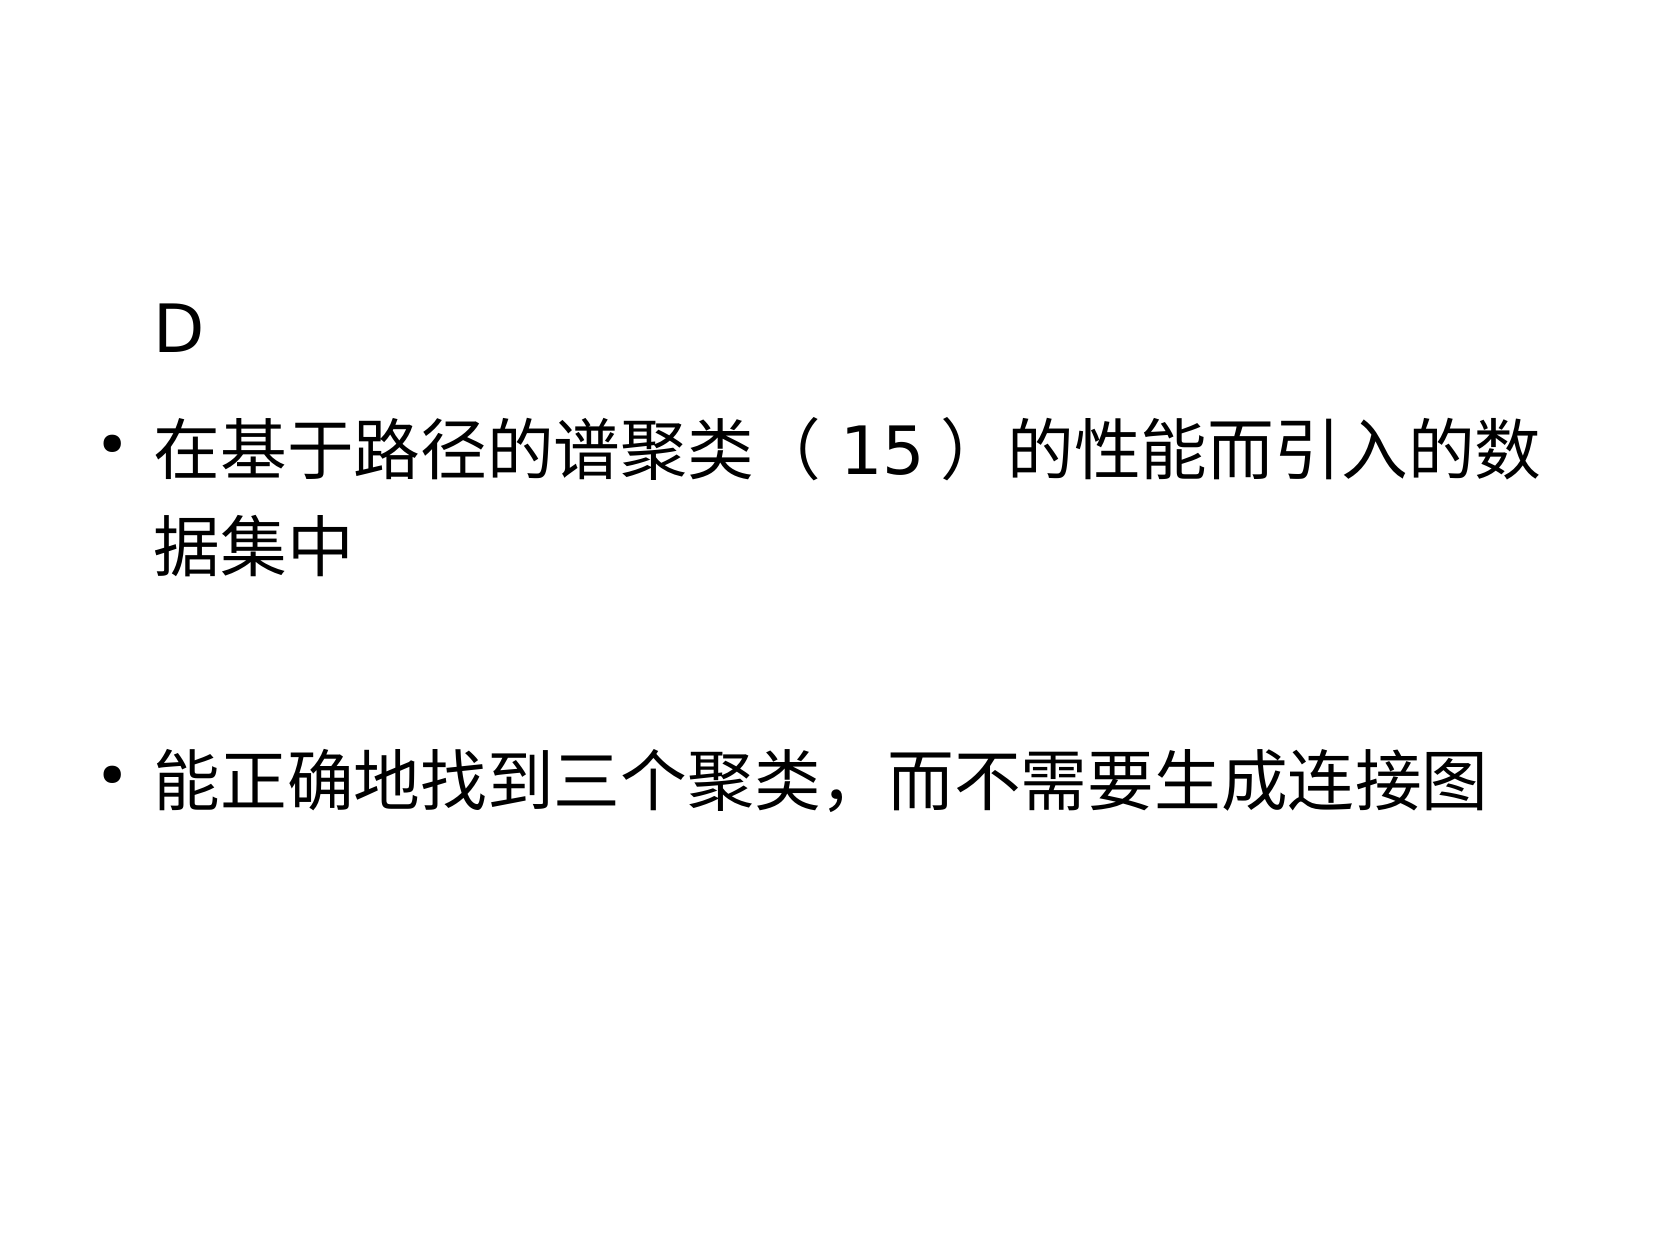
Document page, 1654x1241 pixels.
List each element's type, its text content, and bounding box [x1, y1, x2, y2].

list D 在基于路径的谱聚类（15）的性能而引入的数据集中 能正确地找到三个聚类，而不需要生成连接图 [82, 290, 1571, 1010]
